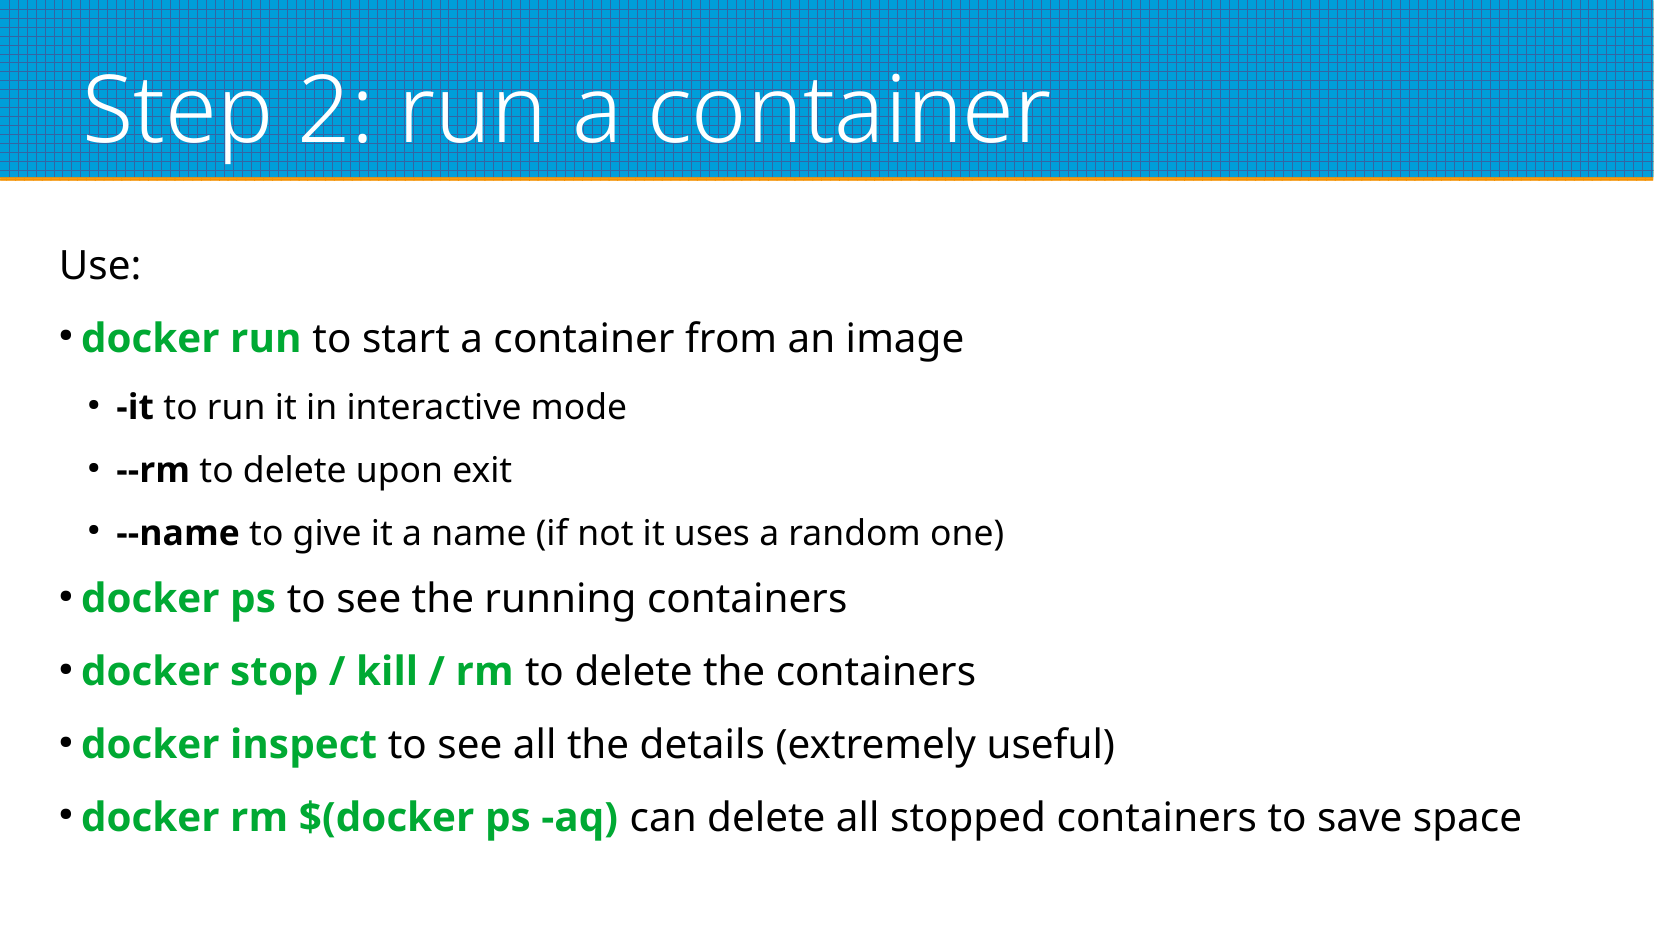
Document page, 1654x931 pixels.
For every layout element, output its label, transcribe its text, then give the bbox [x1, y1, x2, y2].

title Step 2: run a container [82, 14, 1571, 171]
list Use: docker run to start a container from an image -it to run it in interactive mode --rm to delete upon exit --name to give it a name (if not it uses a random one) docker ps to see the running containers docker stop / kill / rm to delete the containers docker inspect to see all the details (extremely useful) docker rm $(docker ps -aq) can delete all stopped containers to save space [59, 236, 1536, 857]
